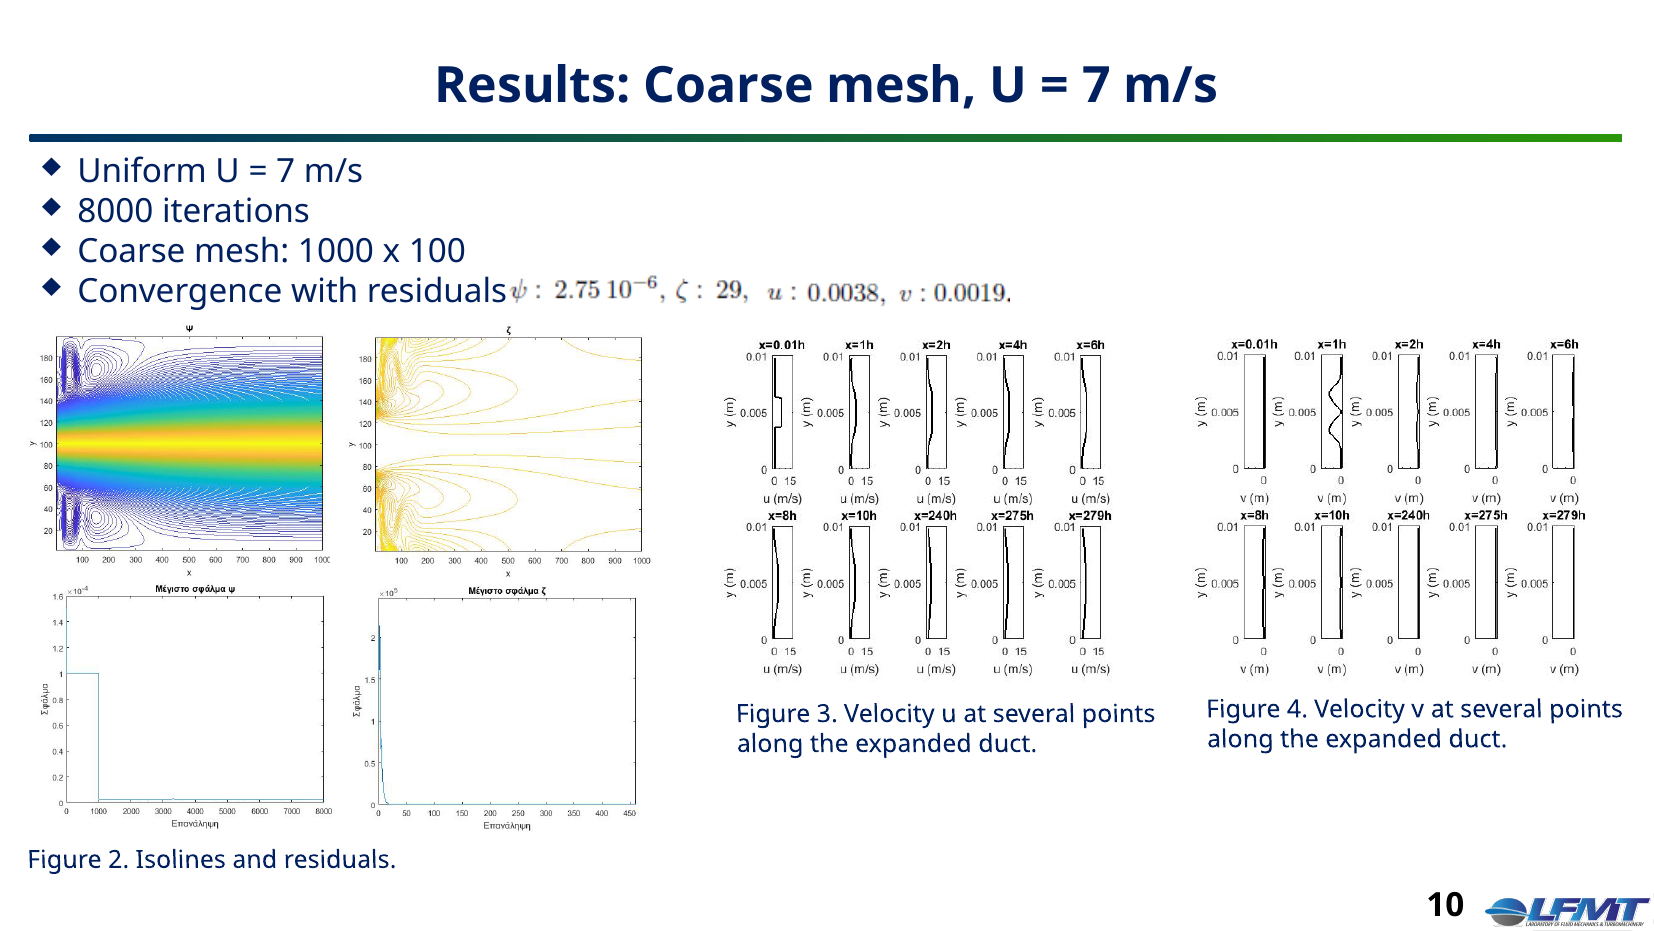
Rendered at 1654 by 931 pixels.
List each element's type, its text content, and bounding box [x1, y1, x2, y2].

picture [1485, 893, 1651, 931]
text_box [1525, 886, 1654, 931]
title Results: Coarse mesh, U = 7 m/s [28, 34, 1625, 130]
slide_number <αριθμός> [1093, 880, 1480, 931]
text_box Figure 4. Velocity v at several points along the expanded duct. [1155, 684, 1654, 805]
text_box Uniform U = 7 m/s 8000 iterations Coarse mesh: 1000 x 100 Convergence with residuals: [27, 141, 1619, 325]
text_box Figure 3. Velocity u at several points along the expanded duct. [684, 689, 1184, 810]
picture [11, 317, 1619, 832]
text_box Figure 2. Isolines and residuals. [0, 835, 650, 926]
picture [762, 276, 1010, 308]
picture [507, 271, 757, 308]
